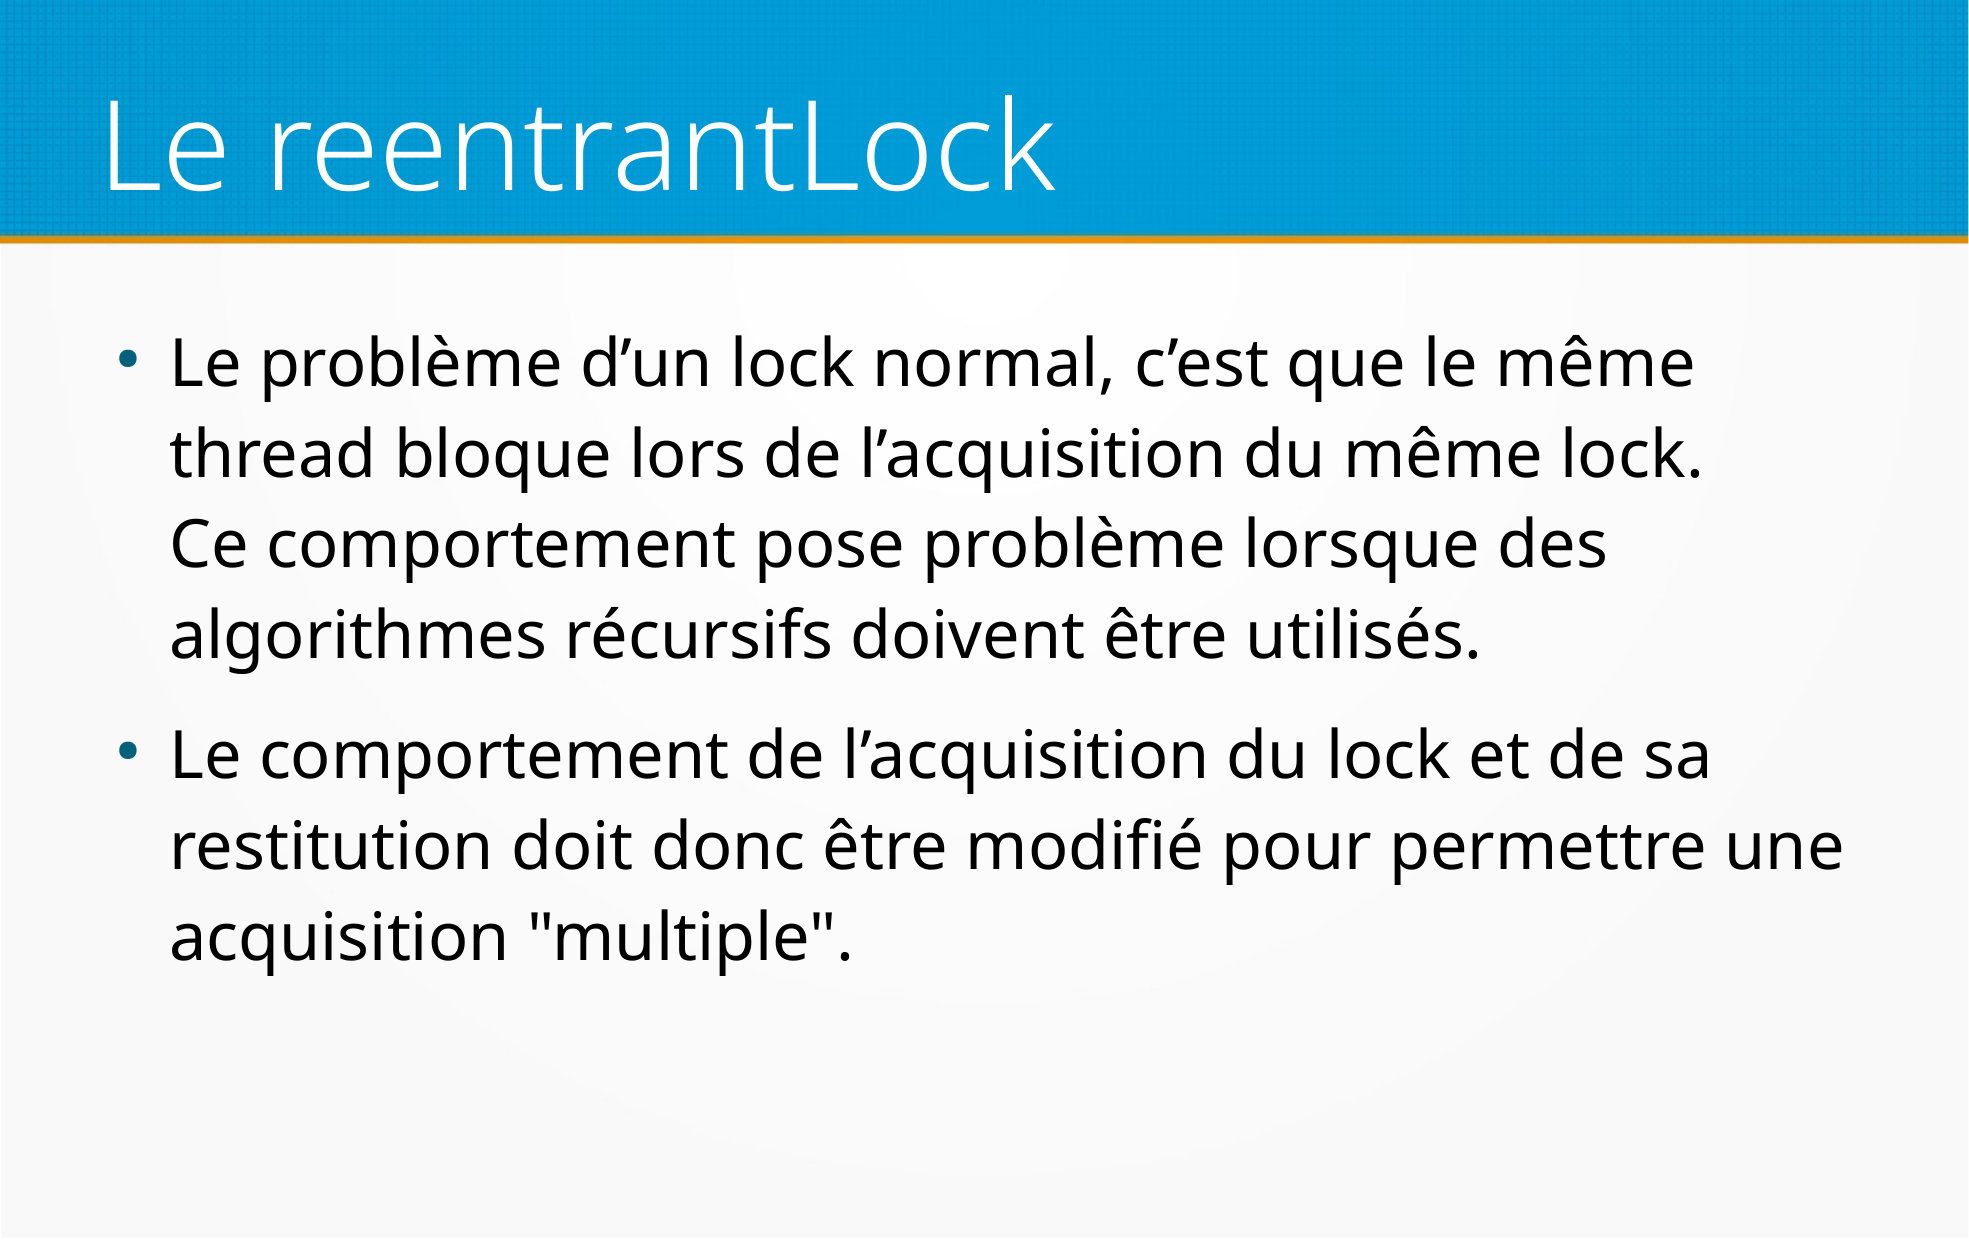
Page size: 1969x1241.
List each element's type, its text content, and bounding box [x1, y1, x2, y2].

picture [0, 233, 1969, 1241]
title Le reentrantLock [98, 19, 1870, 227]
list Le problème d’un lock normal, c’est que le même thread bloque lors de l’acquisition du même lock. Ce comportement pose problème lorsque des algorithmes récursifs doivent être utilisés. Le comportement de l’acquisition du lock et de sa restitution doit donc être modifié pour permettre une acquisition "multiple". [98, 315, 1861, 1081]
